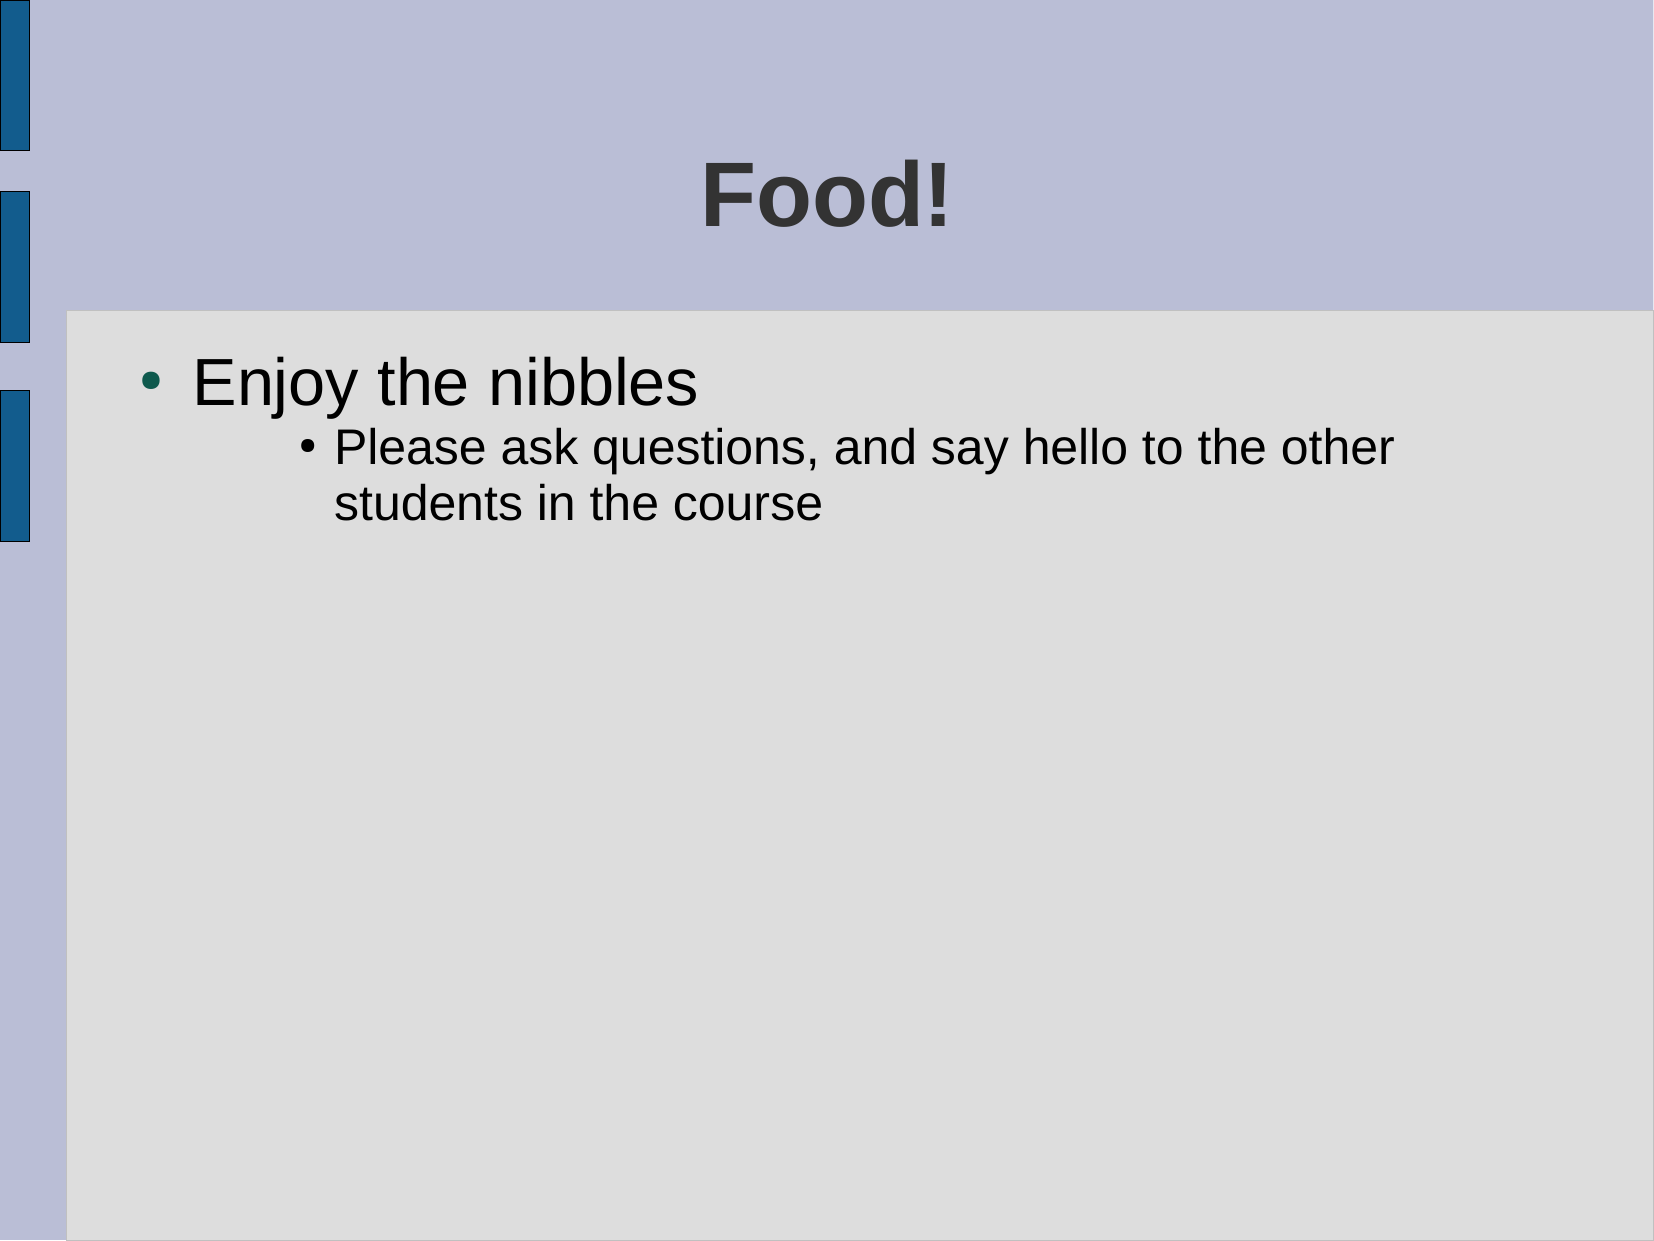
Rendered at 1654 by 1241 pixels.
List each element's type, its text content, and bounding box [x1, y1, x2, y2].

title Food! [121, 98, 1534, 291]
list Enjoy the nibbles Please ask questions, and say hello to the other students in the course [121, 344, 1534, 1112]
